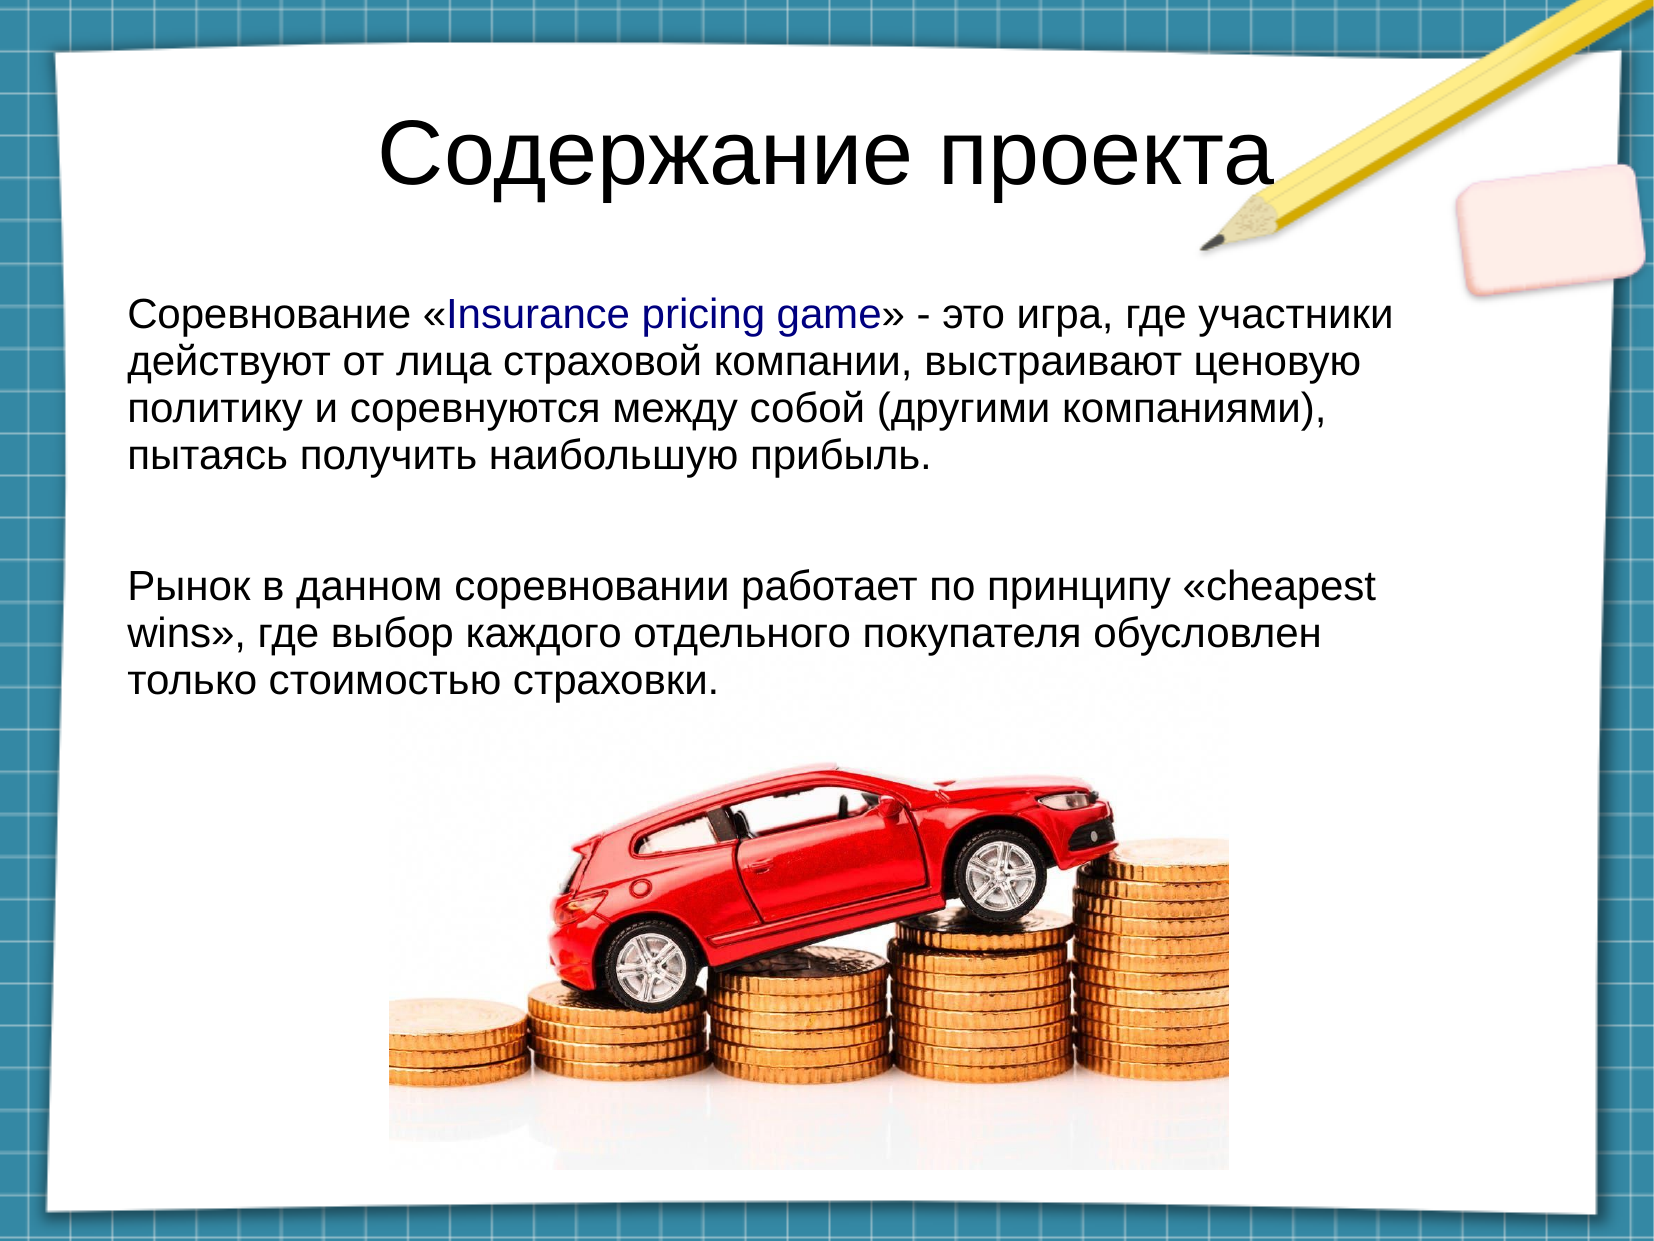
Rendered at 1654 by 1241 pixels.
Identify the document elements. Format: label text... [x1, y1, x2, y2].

title Содержание проекта [82, 49, 1571, 257]
picture [0, 0, 1654, 1241]
list Соревнование «Insurance pricing game» - это игра, где участники действуют от лица страховой компании, выстраивают ценовую политику и соревнуются между собой (другими компаниями), пытаясь получить наибольшую прибыль. Рынок в данном соревновании работает по принципу «cheapest wins», где выбор каждого отдельного покупателя обусловлен только стоимостью страховки. [82, 290, 1406, 756]
